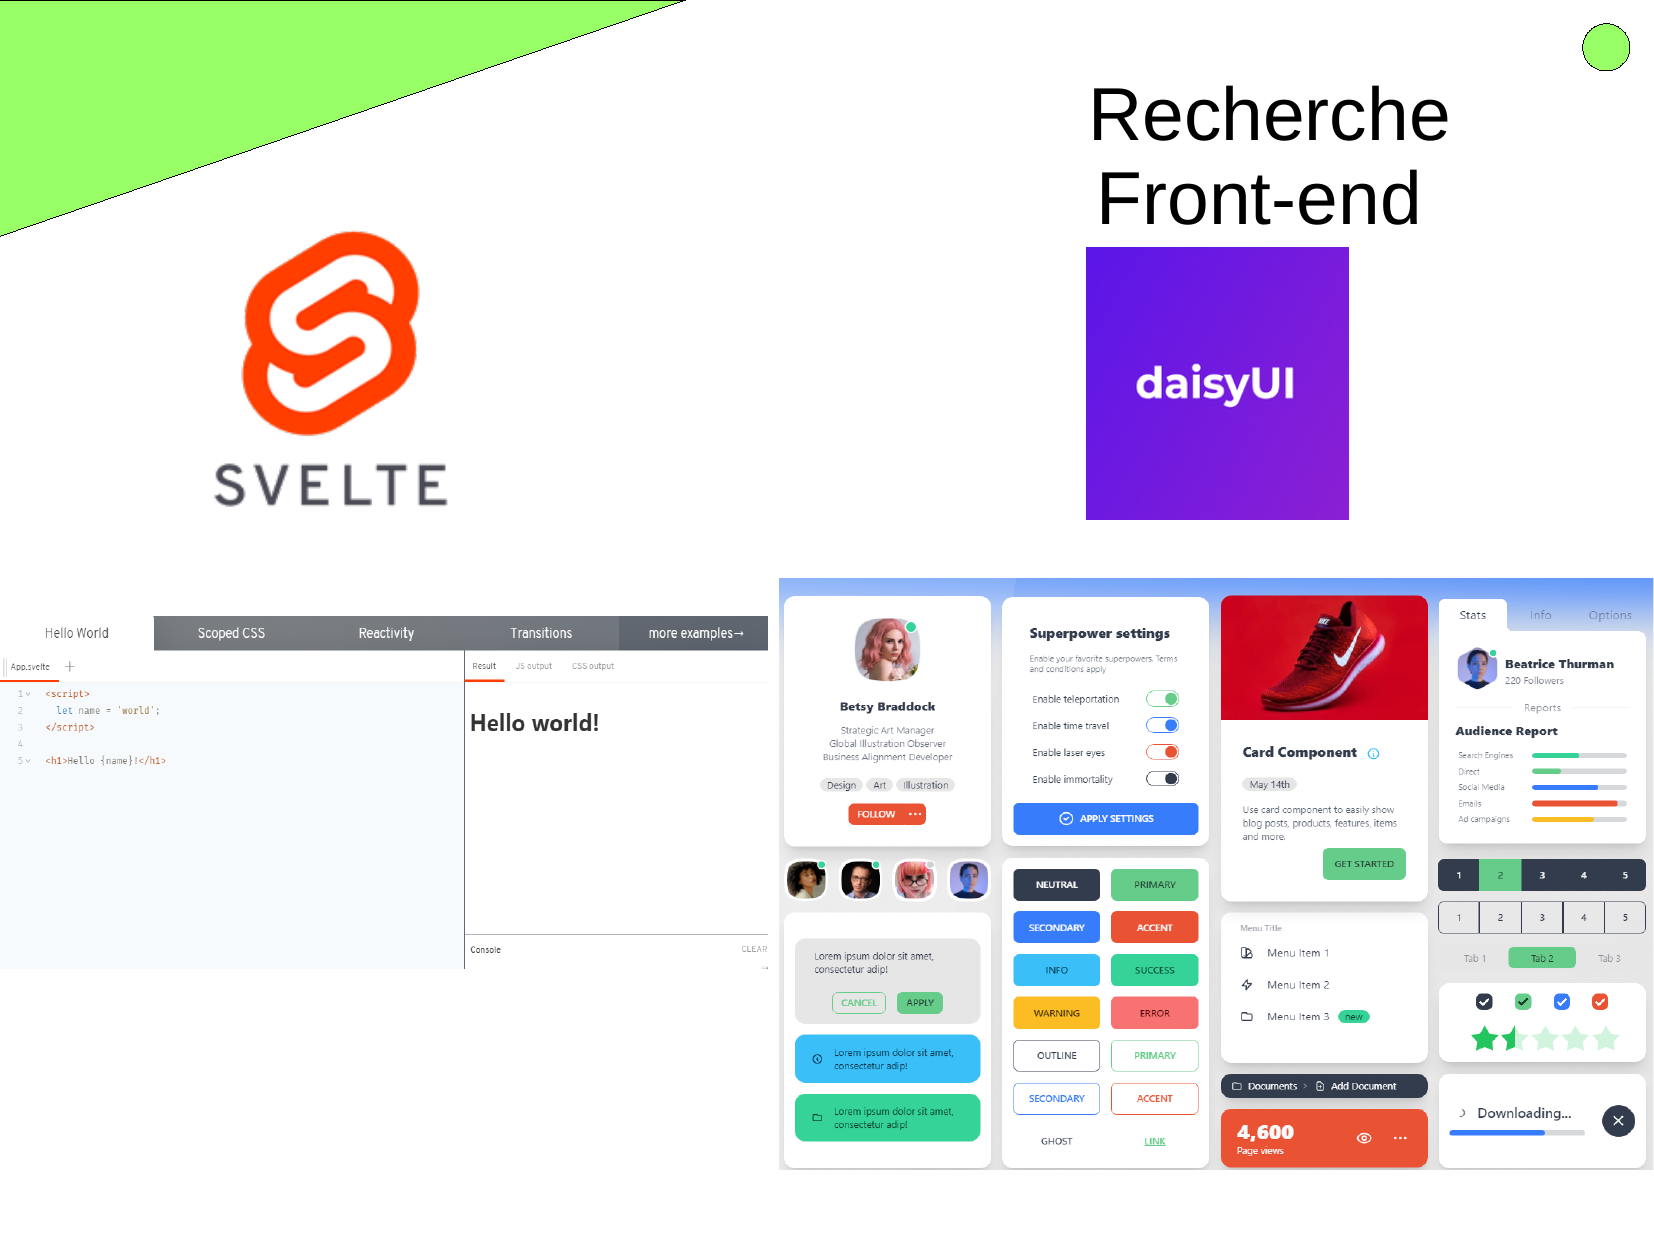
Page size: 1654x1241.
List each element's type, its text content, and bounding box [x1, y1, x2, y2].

picture [779, 578, 1654, 1170]
text_box Recherche Front-end [1062, 65, 1477, 249]
text_box [1582, 23, 1630, 71]
picture [177, 224, 485, 520]
picture [0, 616, 768, 969]
picture [1086, 247, 1349, 520]
text_box [0, 0, 686, 237]
